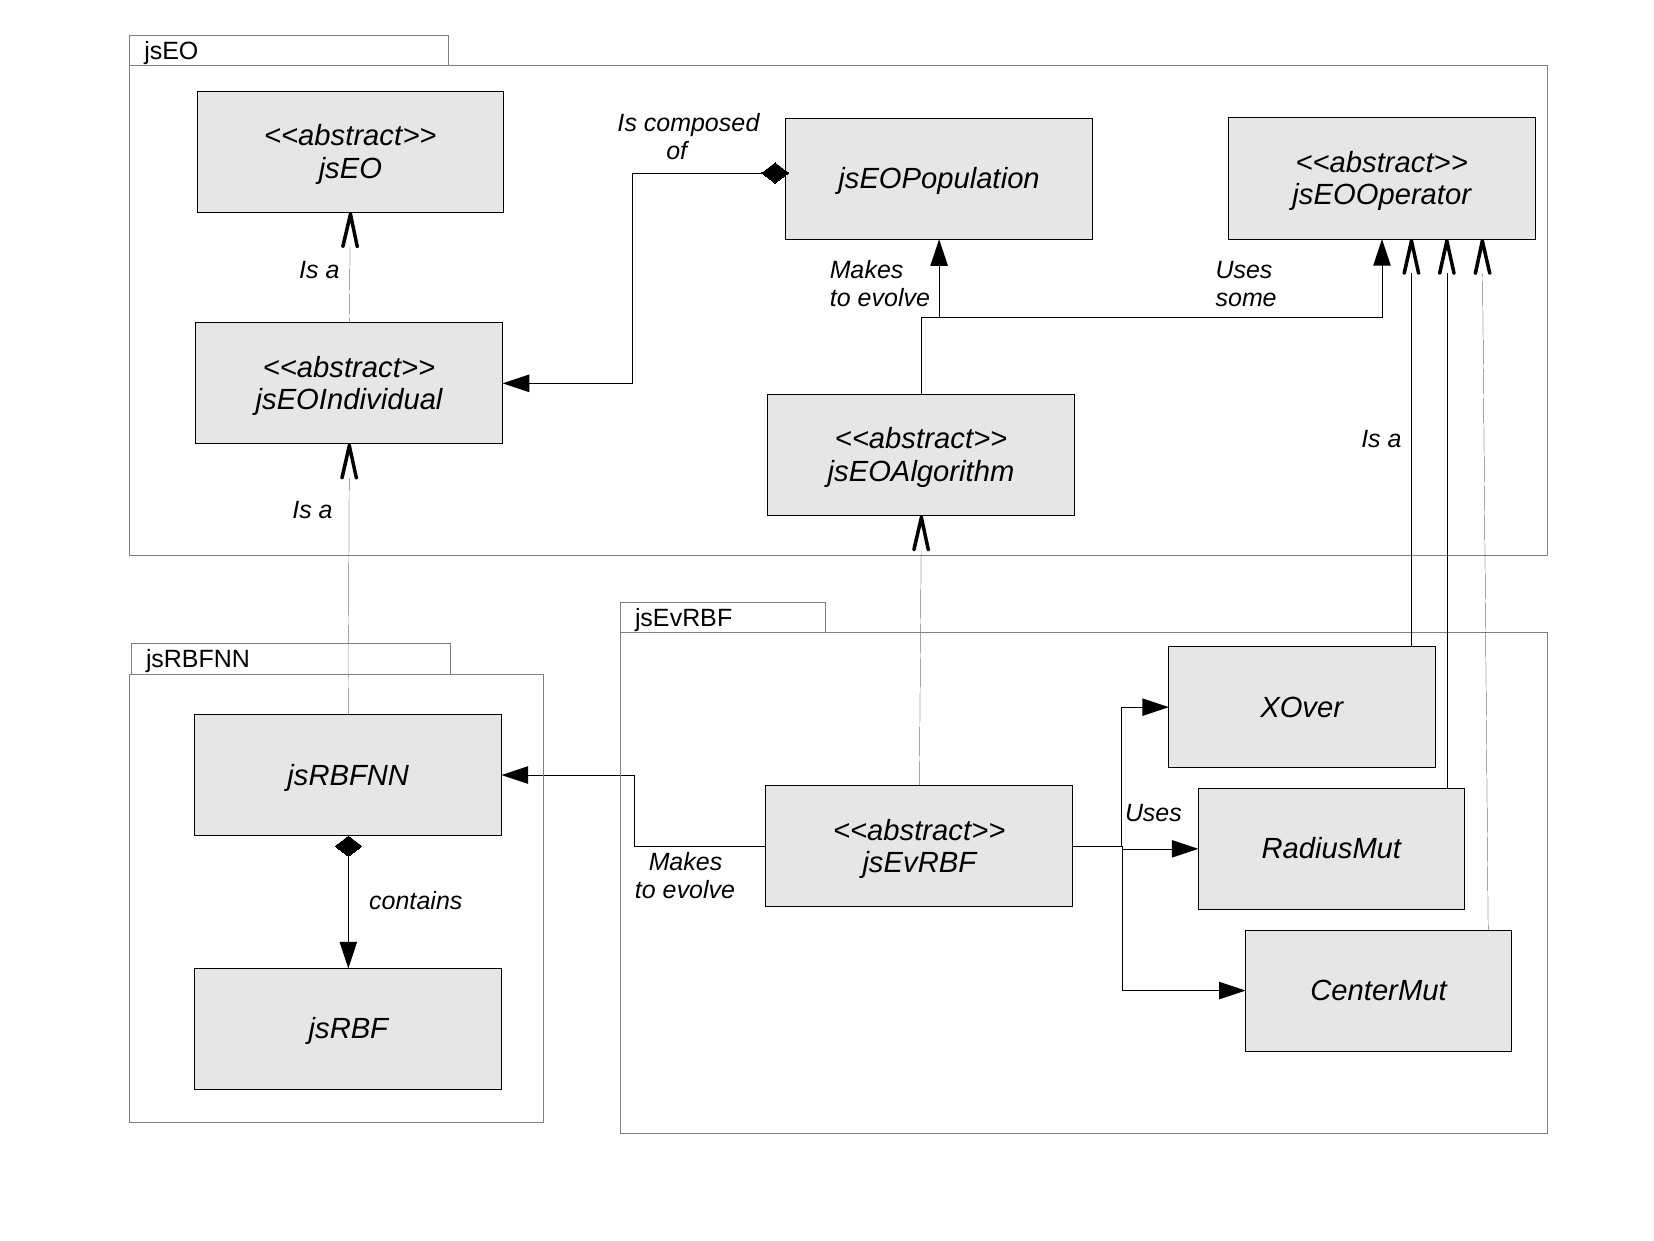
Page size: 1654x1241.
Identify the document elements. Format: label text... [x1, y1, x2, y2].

text_box XOver [1168, 646, 1436, 768]
text_box <<abstract>> jsEO [197, 91, 504, 213]
text_box jsRBFNN [131, 643, 451, 675]
text_box <<abstract>> jsEOIndividual [195, 322, 503, 444]
text_box Makes to evolve [621, 840, 843, 912]
text_box contains [354, 879, 543, 951]
text_box [762, 173, 789, 184]
text_box Uses [1110, 791, 1274, 835]
text_box Is a [284, 248, 373, 292]
text_box Is a [277, 488, 366, 532]
text_box Is a [1346, 417, 1435, 461]
text_box jsEO [129, 35, 449, 66]
text_box <<abstract>> jsEOAlgorithm [767, 394, 1075, 516]
text_box jsRBFNN [194, 714, 502, 836]
text_box jsEvRBF [620, 602, 826, 633]
text_box <<abstract>> jsEvRBF [765, 785, 1073, 907]
text_box Uses some [1200, 248, 1365, 320]
text_box <<abstract>> jsEOOperator [1228, 117, 1536, 240]
text_box RadiusMut [1198, 788, 1465, 910]
text_box Is composed of [602, 101, 792, 173]
text_box [335, 836, 362, 857]
text_box CenterMut [1245, 930, 1512, 1052]
text_box jsEOPopulation [785, 118, 1093, 240]
text_box Makes to evolve [814, 248, 946, 320]
text_box jsRBF [194, 968, 502, 1090]
